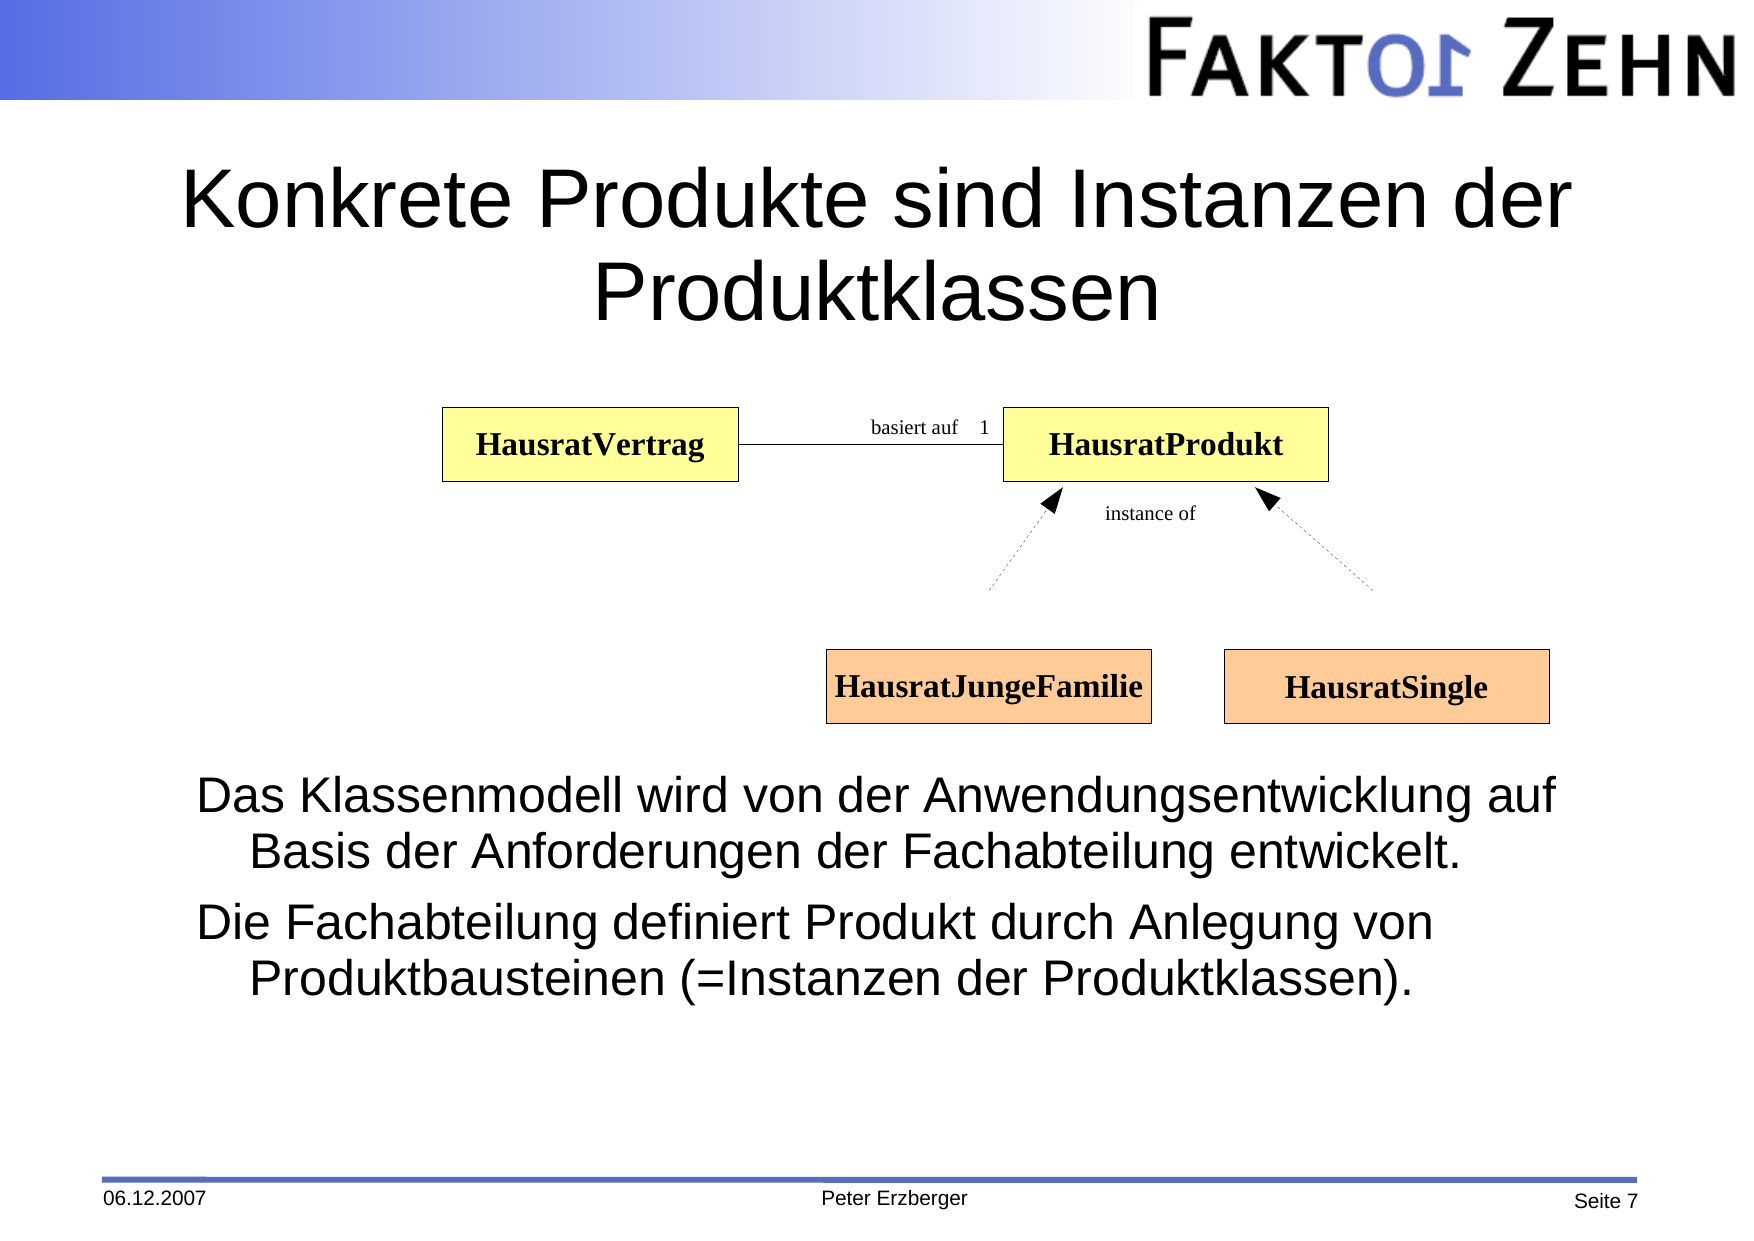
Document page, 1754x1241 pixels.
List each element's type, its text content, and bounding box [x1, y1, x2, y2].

text_box HausratProdukt [1003, 407, 1329, 482]
text_box basiert auf 1 [871, 416, 992, 440]
picture [1133, 2, 1749, 105]
text_box instance of [1105, 501, 1226, 526]
text_box HausratVertrag [442, 407, 739, 482]
list Das Klassenmodell wird von der Anwendungsentwicklung auf Basis der Anforderungen der Fachabteilung entwickelt. Die Fachabteilung definiert Produkt durch Anlegung von Produktbausteinen (=Instanzen der Produktklassen). [179, 767, 1576, 1078]
title Konkrete Produkte sind Instanzen der Produktklassen [179, 142, 1576, 349]
text_box HausratJungeFamilie [826, 649, 1152, 724]
text_box HausratSingle [1224, 649, 1550, 724]
